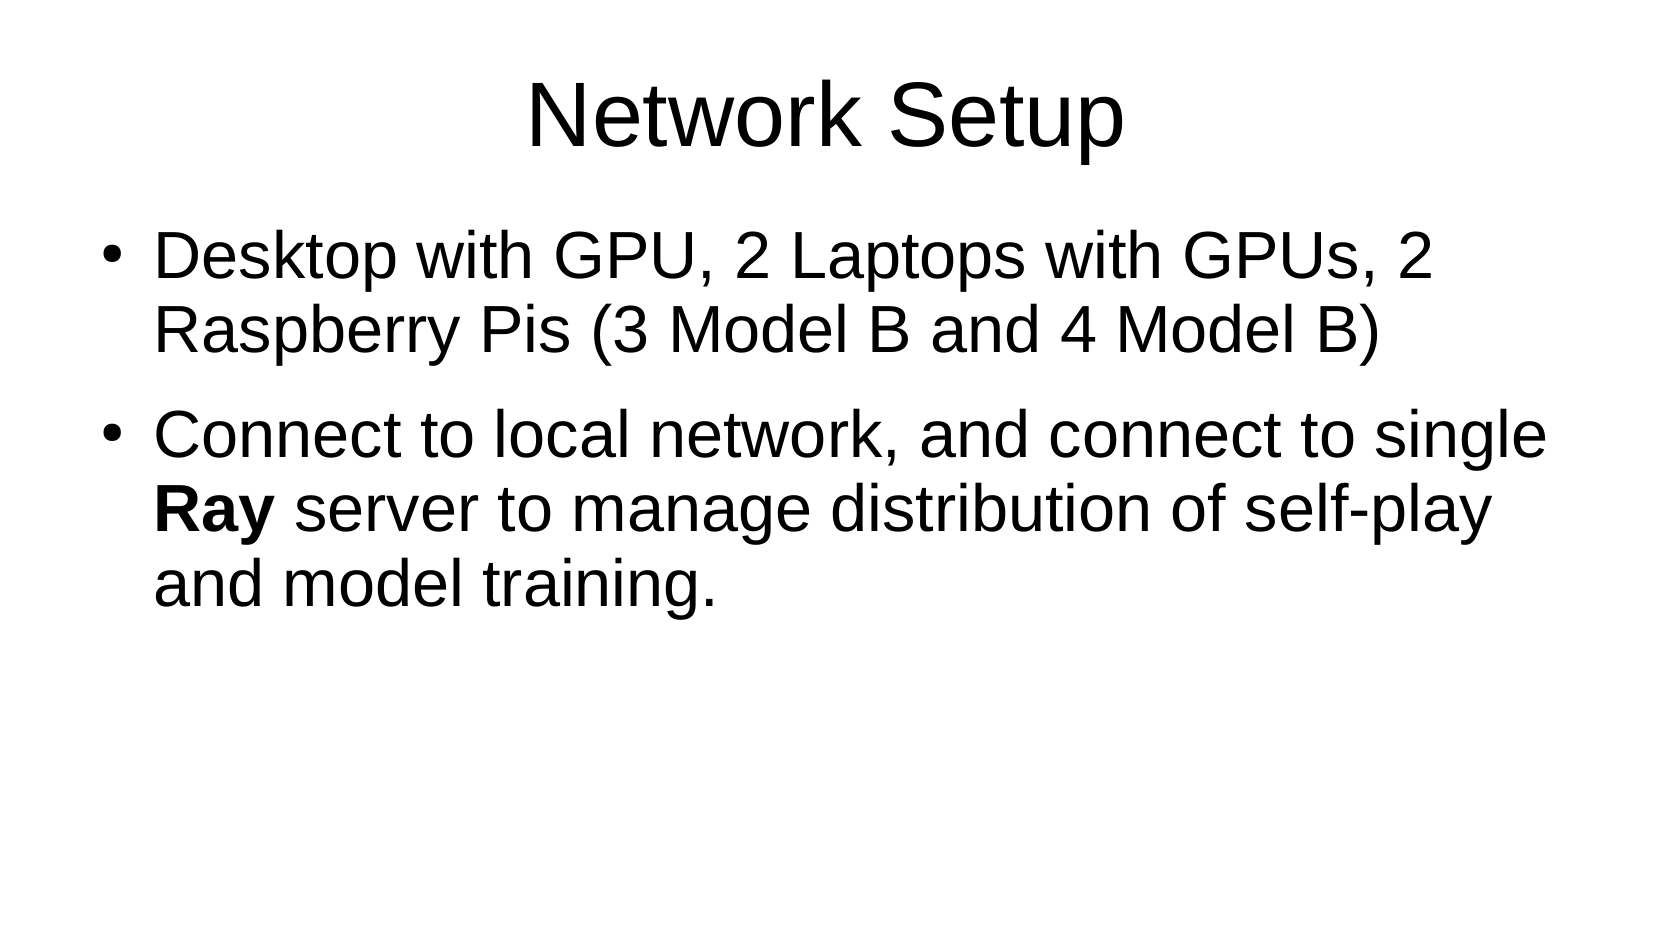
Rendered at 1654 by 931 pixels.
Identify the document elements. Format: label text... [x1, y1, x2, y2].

list Desktop with GPU, 2 Laptops with GPUs, 2 Raspberry Pis (3 Model B and 4 Model B) Connect to local network, and connect to single Ray server to manage distribution of self-play and model training. [82, 217, 1571, 758]
title Network Setup [82, 37, 1571, 193]
